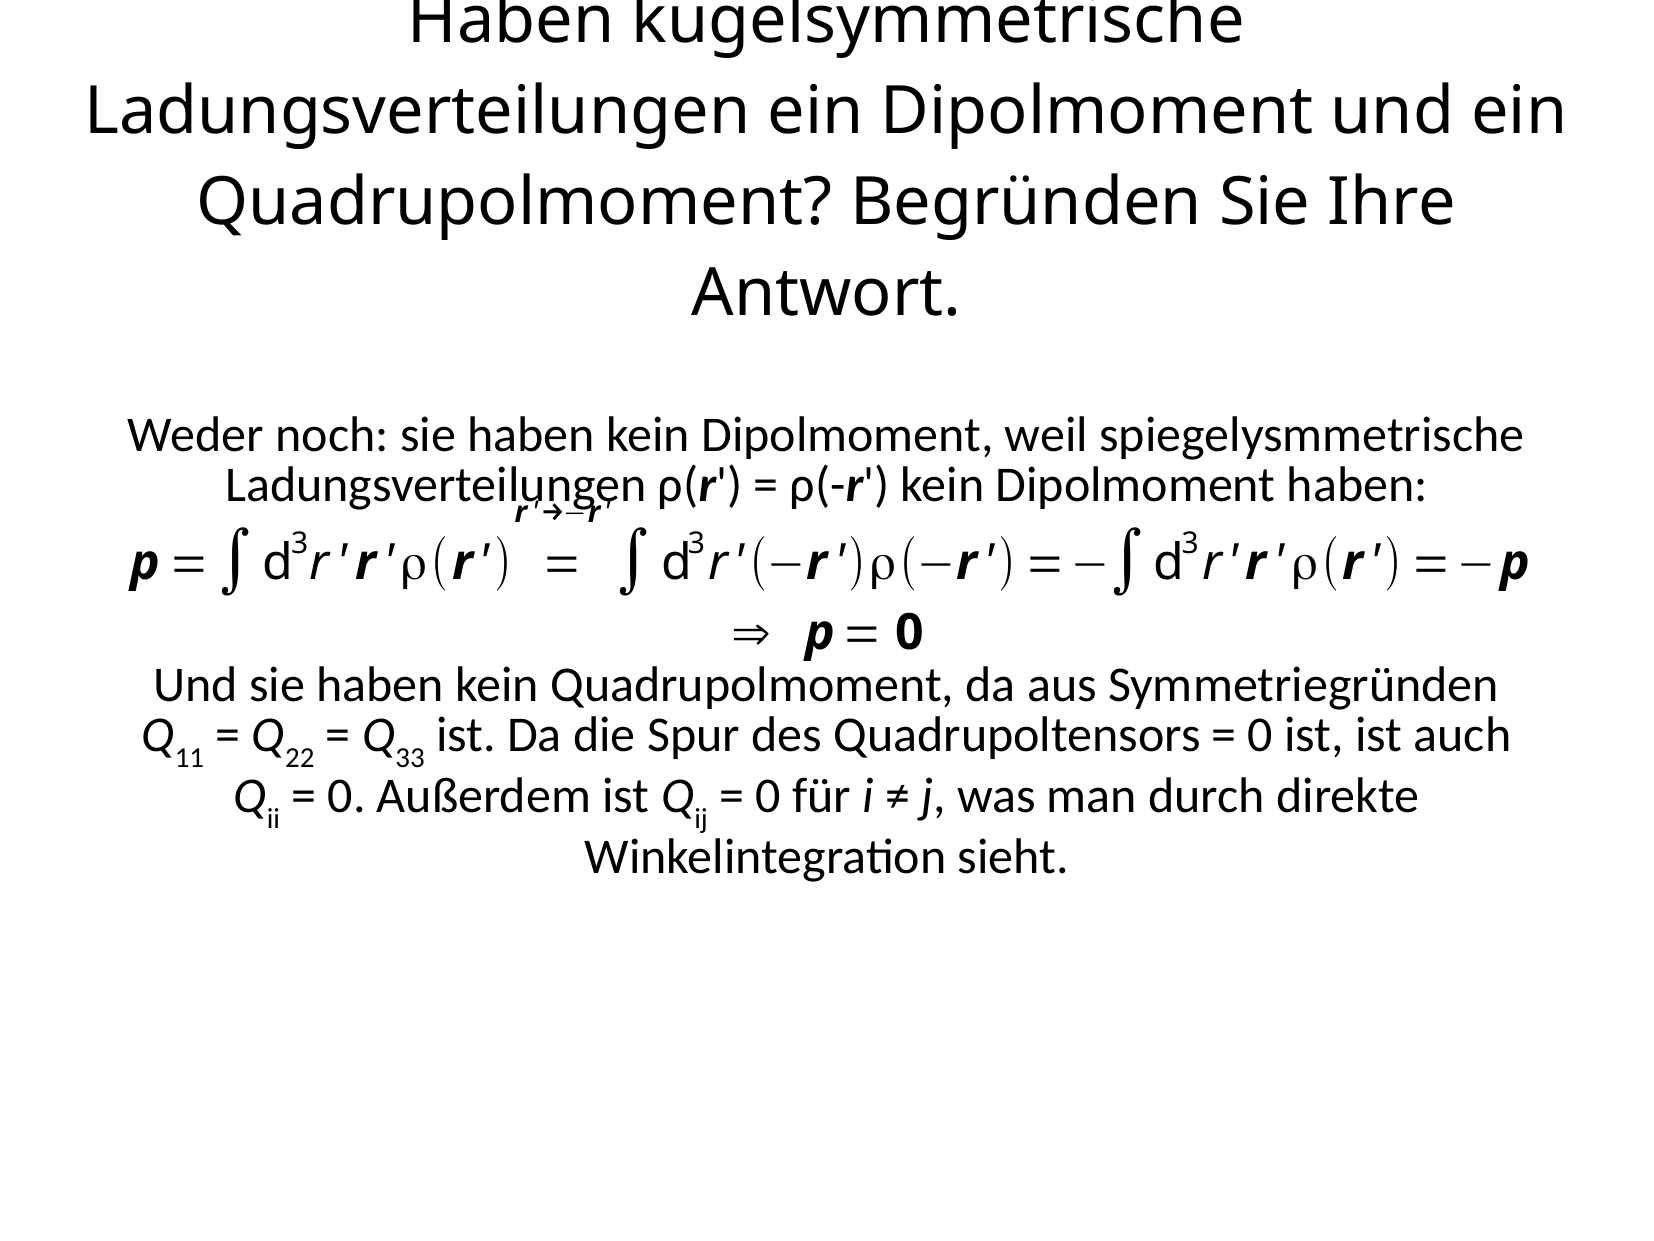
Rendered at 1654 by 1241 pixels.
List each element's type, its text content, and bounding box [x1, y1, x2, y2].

chart [120, 494, 1533, 663]
title Haben kugelsymmetrische Ladungsverteilungen ein Dipolmoment und ein Quadrupolmoment? Begründen Sie Ihre Antwort. [82, 19, 1571, 287]
subtitle Weder noch: sie haben kein Dipolmoment, weil spiegelysmmetrische Ladungsverteilungen ρ(r') = ρ(-r') kein Dipolmoment haben: Und sie haben kein Quadrupolmoment, da aus Symmetriegründen Q11 = Q22 = Q33 ist. Da die Spur des Quadrupoltensors = 0 ist, ist auch Qii = 0. Außerdem ist Qij = 0 für i ≠ j, was man durch direkte Winkelintegration sieht. [82, 290, 1571, 1010]
